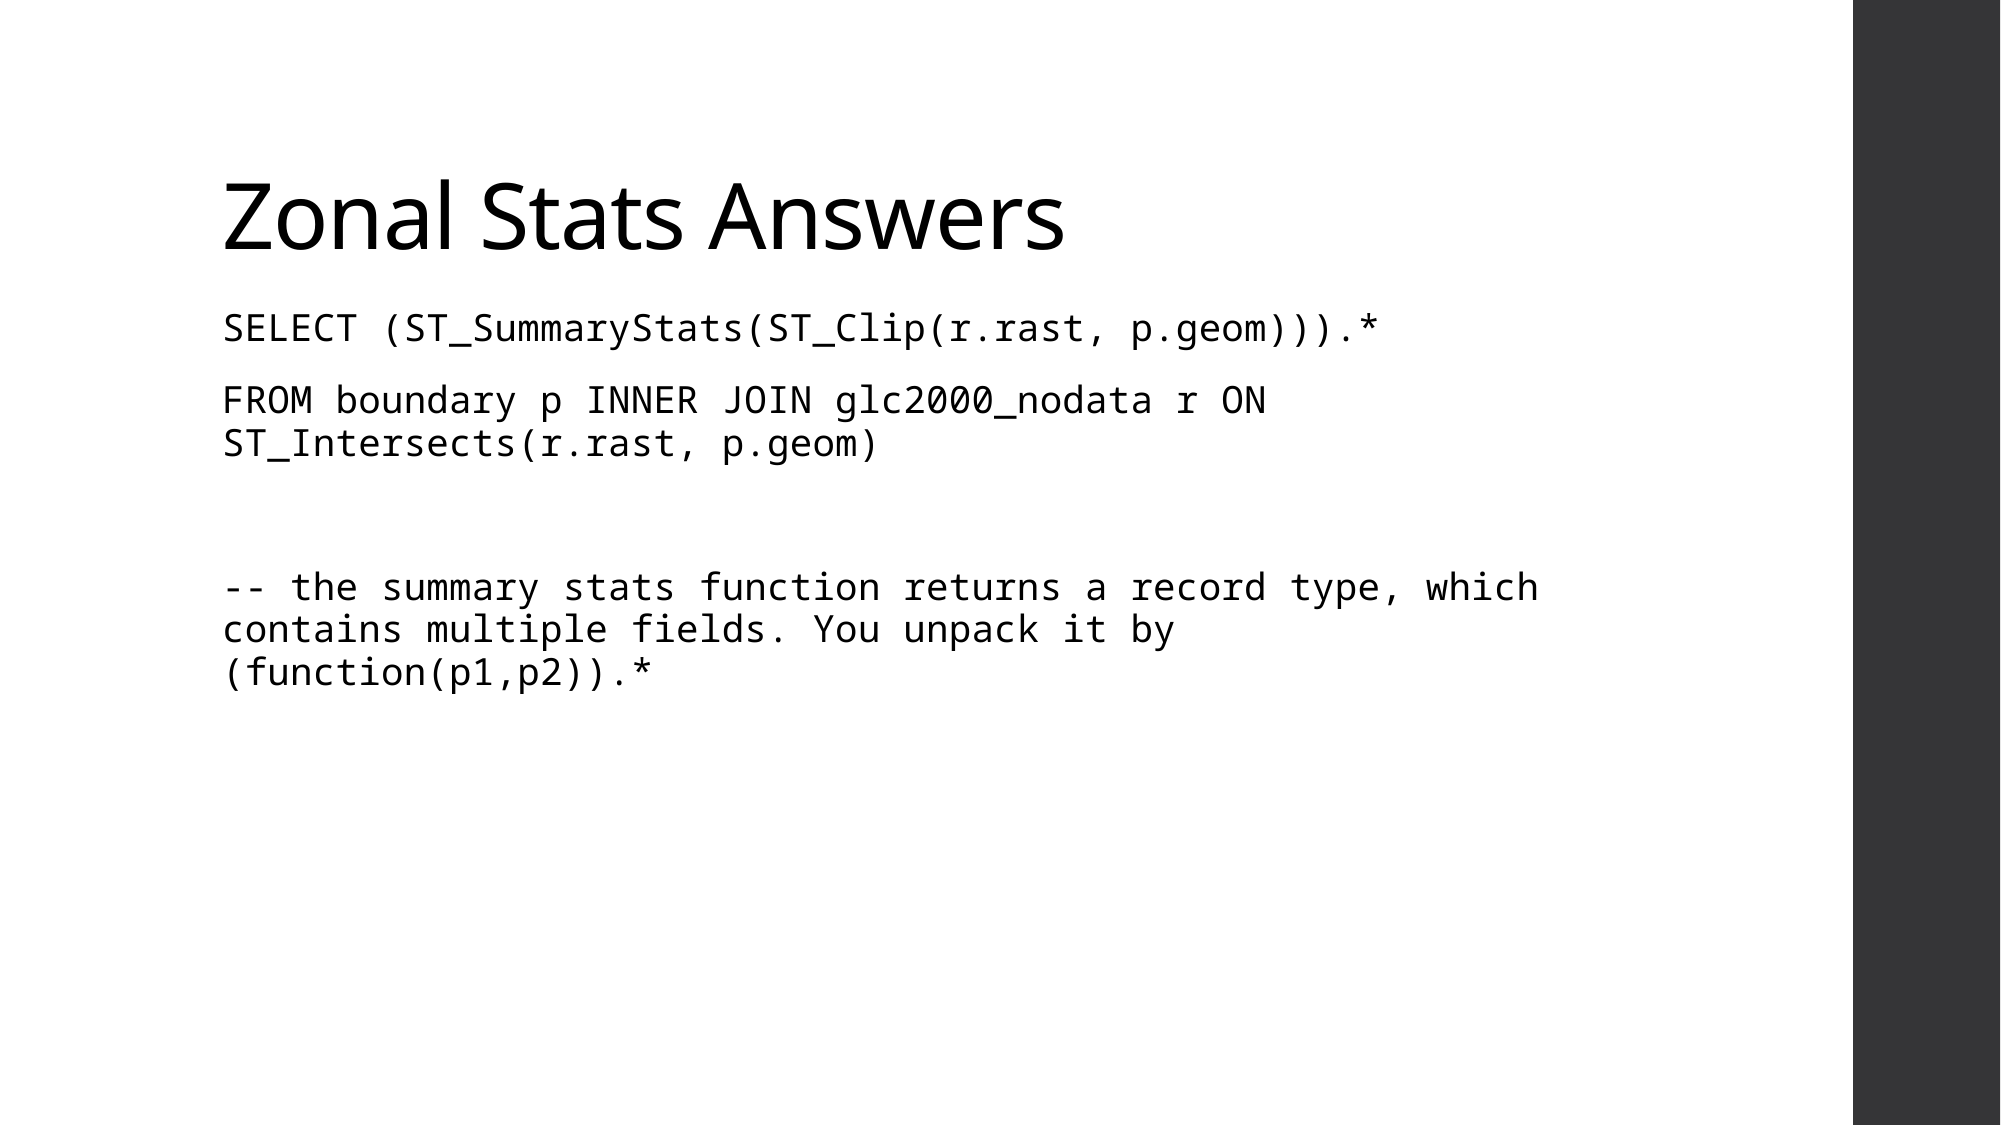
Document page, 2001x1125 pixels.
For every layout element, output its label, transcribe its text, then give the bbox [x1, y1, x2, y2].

title Zonal Stats Answers [206, 60, 1797, 278]
list SELECT (ST_SummaryStats(ST_Clip(r.rast, p.geom))).* FROM boundary p INNER JOIN glc2000_nodata r ON ST_Intersects(r.rast, p.geom) -- the summary stats function returns a record type, which contains multiple fields. You unpack it by (function(p1,p2)).* [206, 299, 1617, 1014]
